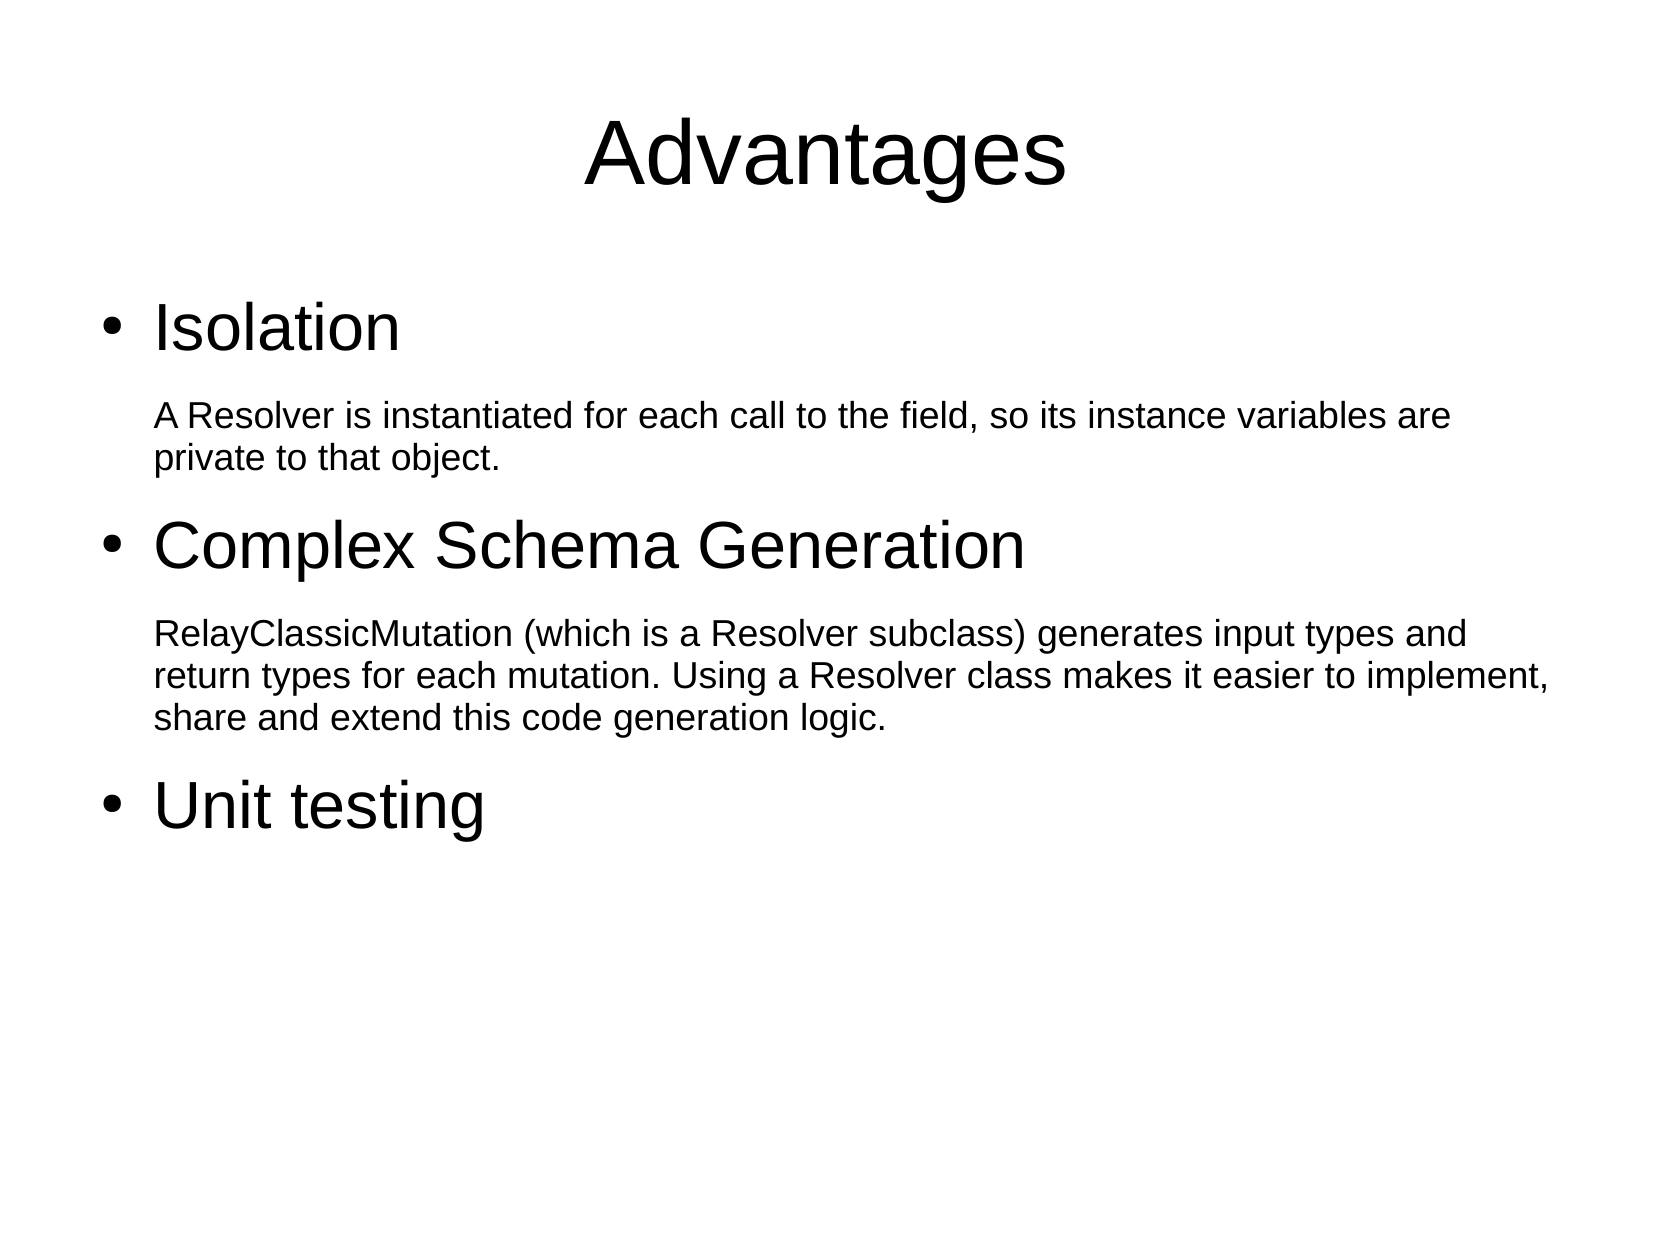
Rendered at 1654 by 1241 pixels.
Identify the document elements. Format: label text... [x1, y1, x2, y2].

title Advantages [82, 49, 1571, 257]
list Isolation A Resolver is instantiated for each call to the field, so its instance variables are private to that object. Complex Schema Generation RelayClassicMutation (which is a Resolver subclass) generates input types and return types for each mutation. Using a Resolver class makes it easier to implement, share and extend this code generation logic. Unit testing [82, 290, 1571, 1010]
